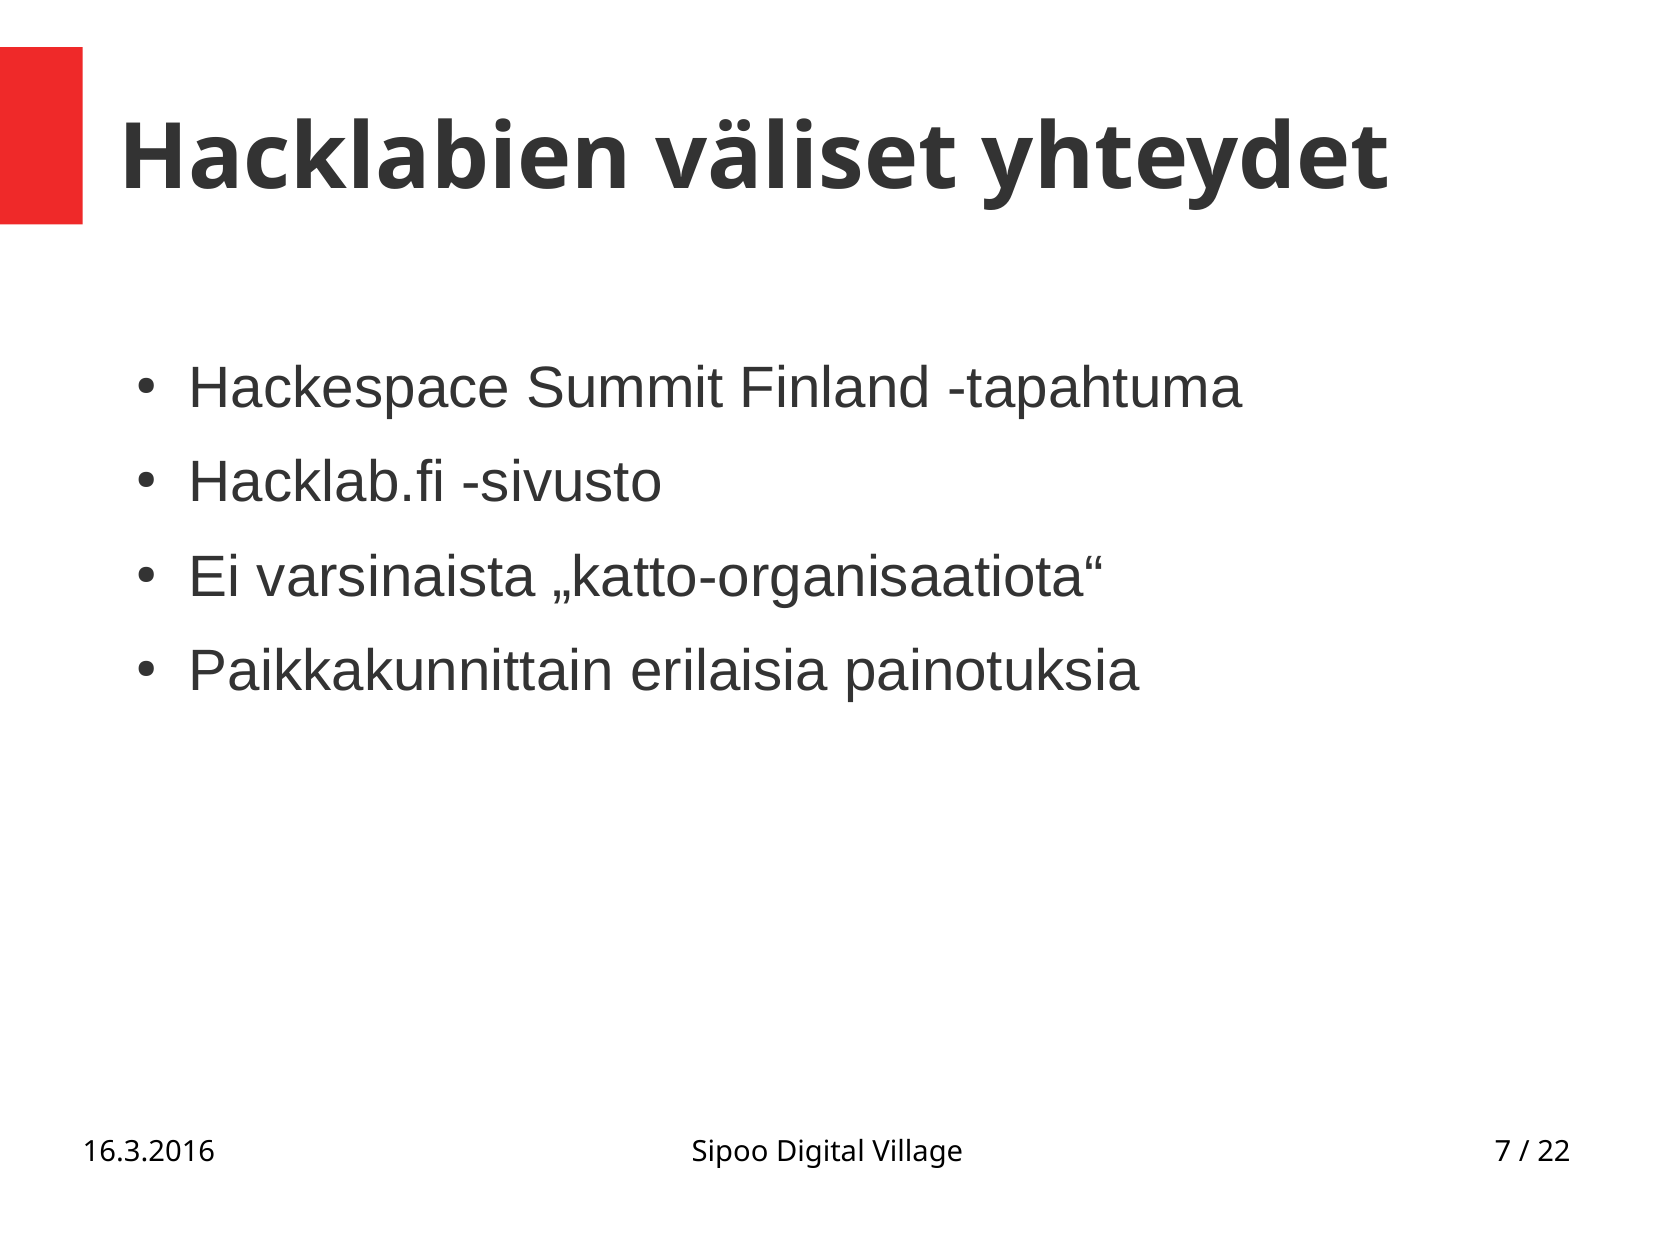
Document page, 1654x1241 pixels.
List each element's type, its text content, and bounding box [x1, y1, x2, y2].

title Hacklabien väliset yhteydet [118, 49, 1571, 257]
list Hackespace Summit Finland -tapahtuma Hacklab.fi -sivusto Ei varsinaista „katto-organisaatiota“ Paikkakunnittain erilaisia painotuksia [118, 354, 1536, 1074]
